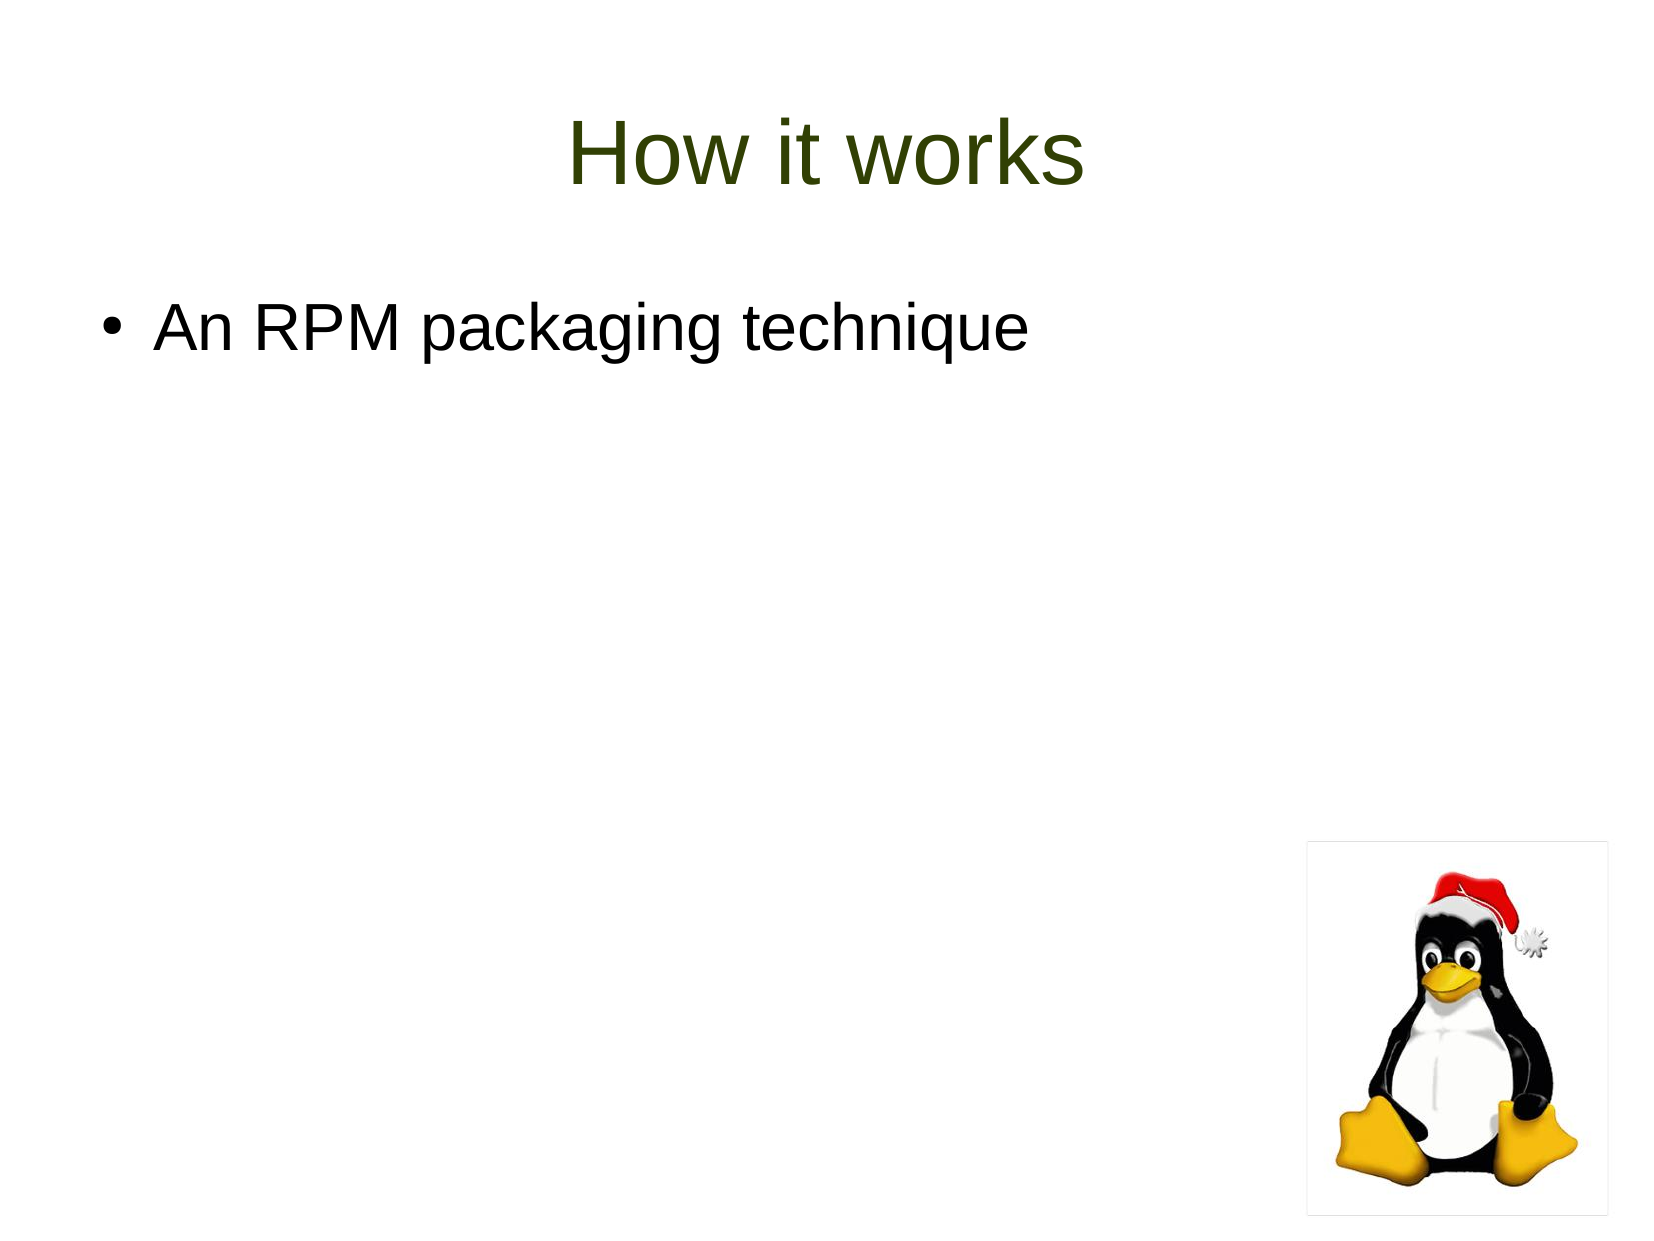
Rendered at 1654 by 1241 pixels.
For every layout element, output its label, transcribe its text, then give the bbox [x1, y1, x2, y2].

list An RPM packaging technique [82, 290, 1571, 1109]
picture [1260, 831, 1654, 1225]
title How it works [82, 49, 1571, 257]
